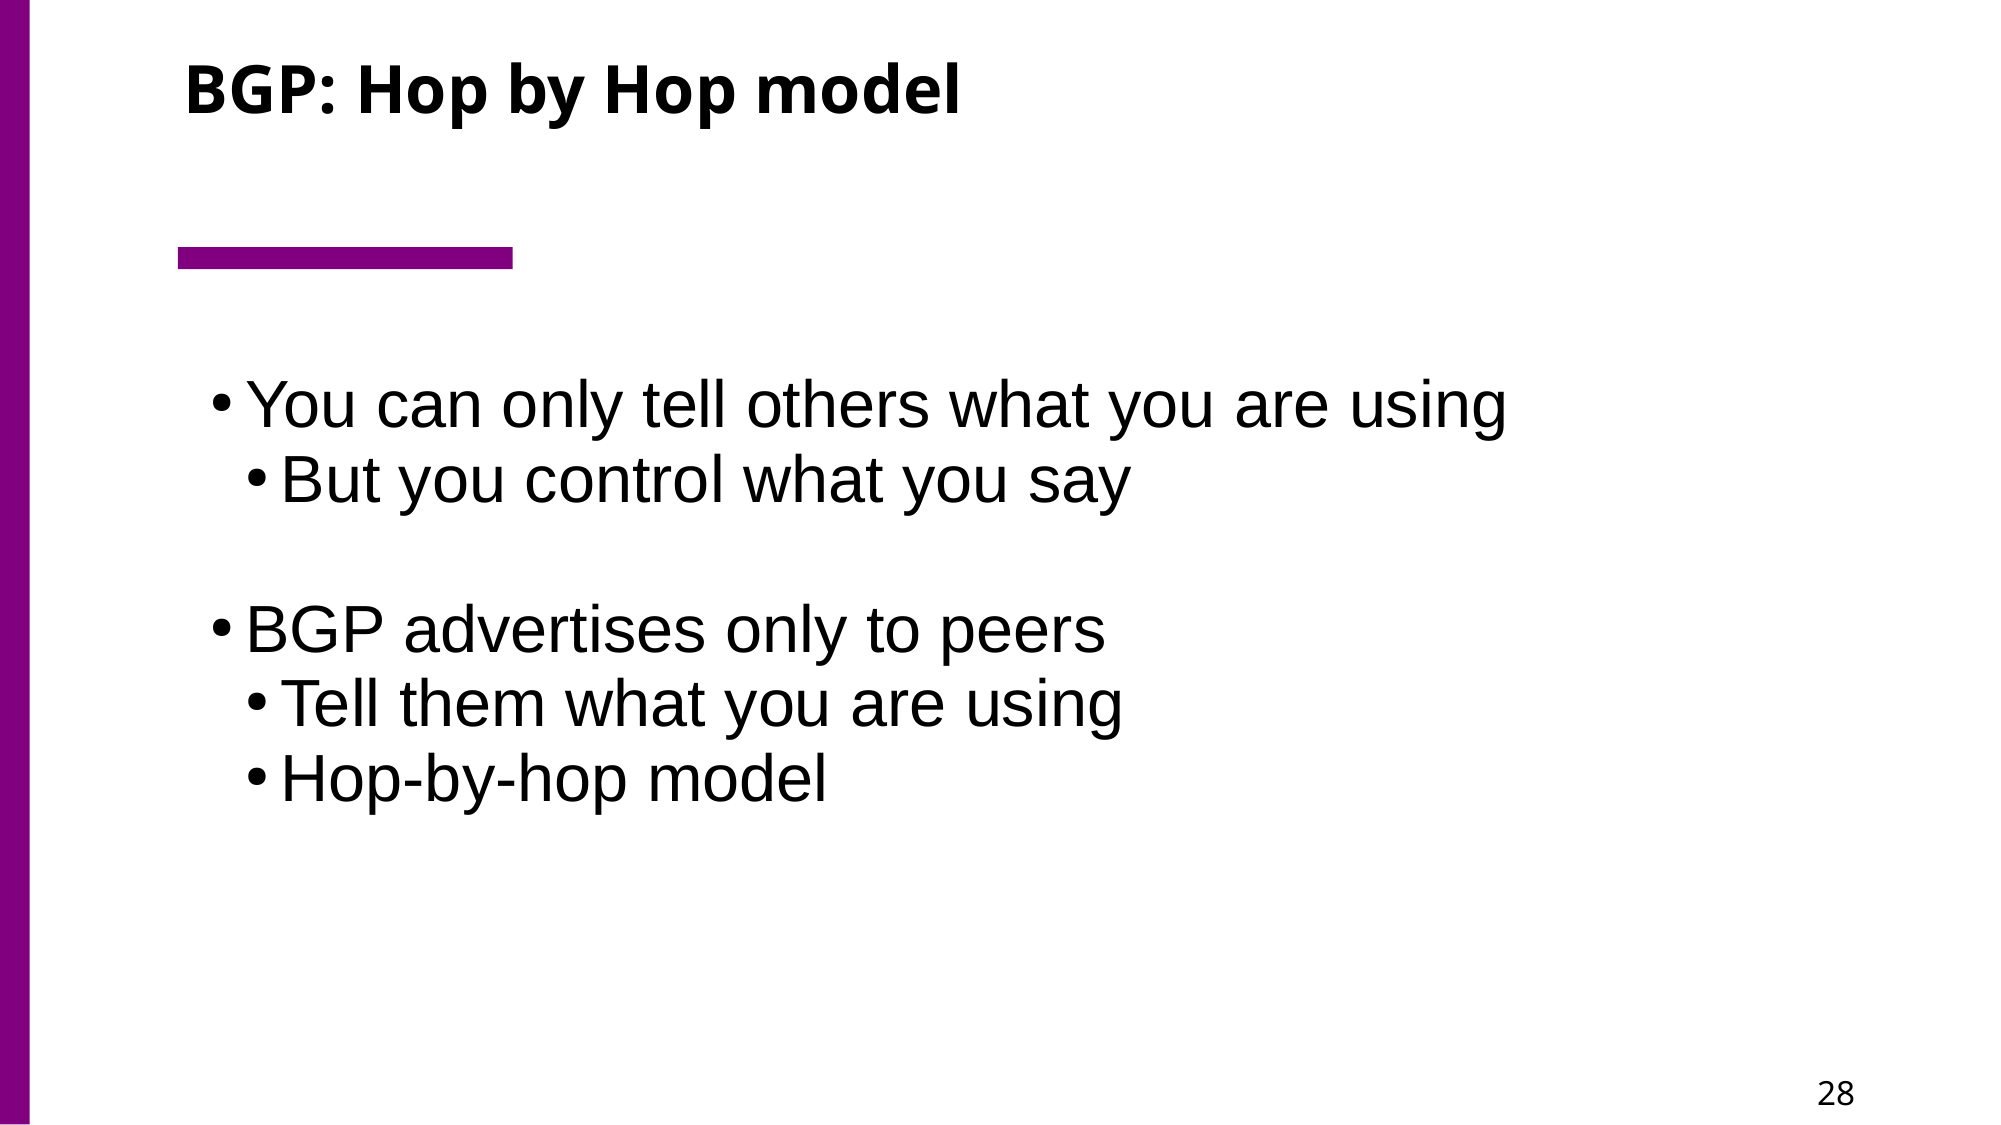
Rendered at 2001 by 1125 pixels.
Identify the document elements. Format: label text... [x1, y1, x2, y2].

text_box You can only tell others what you are using But you control what you say BGP advertises only to peers Tell them what you are using Hop-by-hop model [195, 360, 1711, 899]
title BGP: Hop by Hop model [133, 0, 1946, 135]
